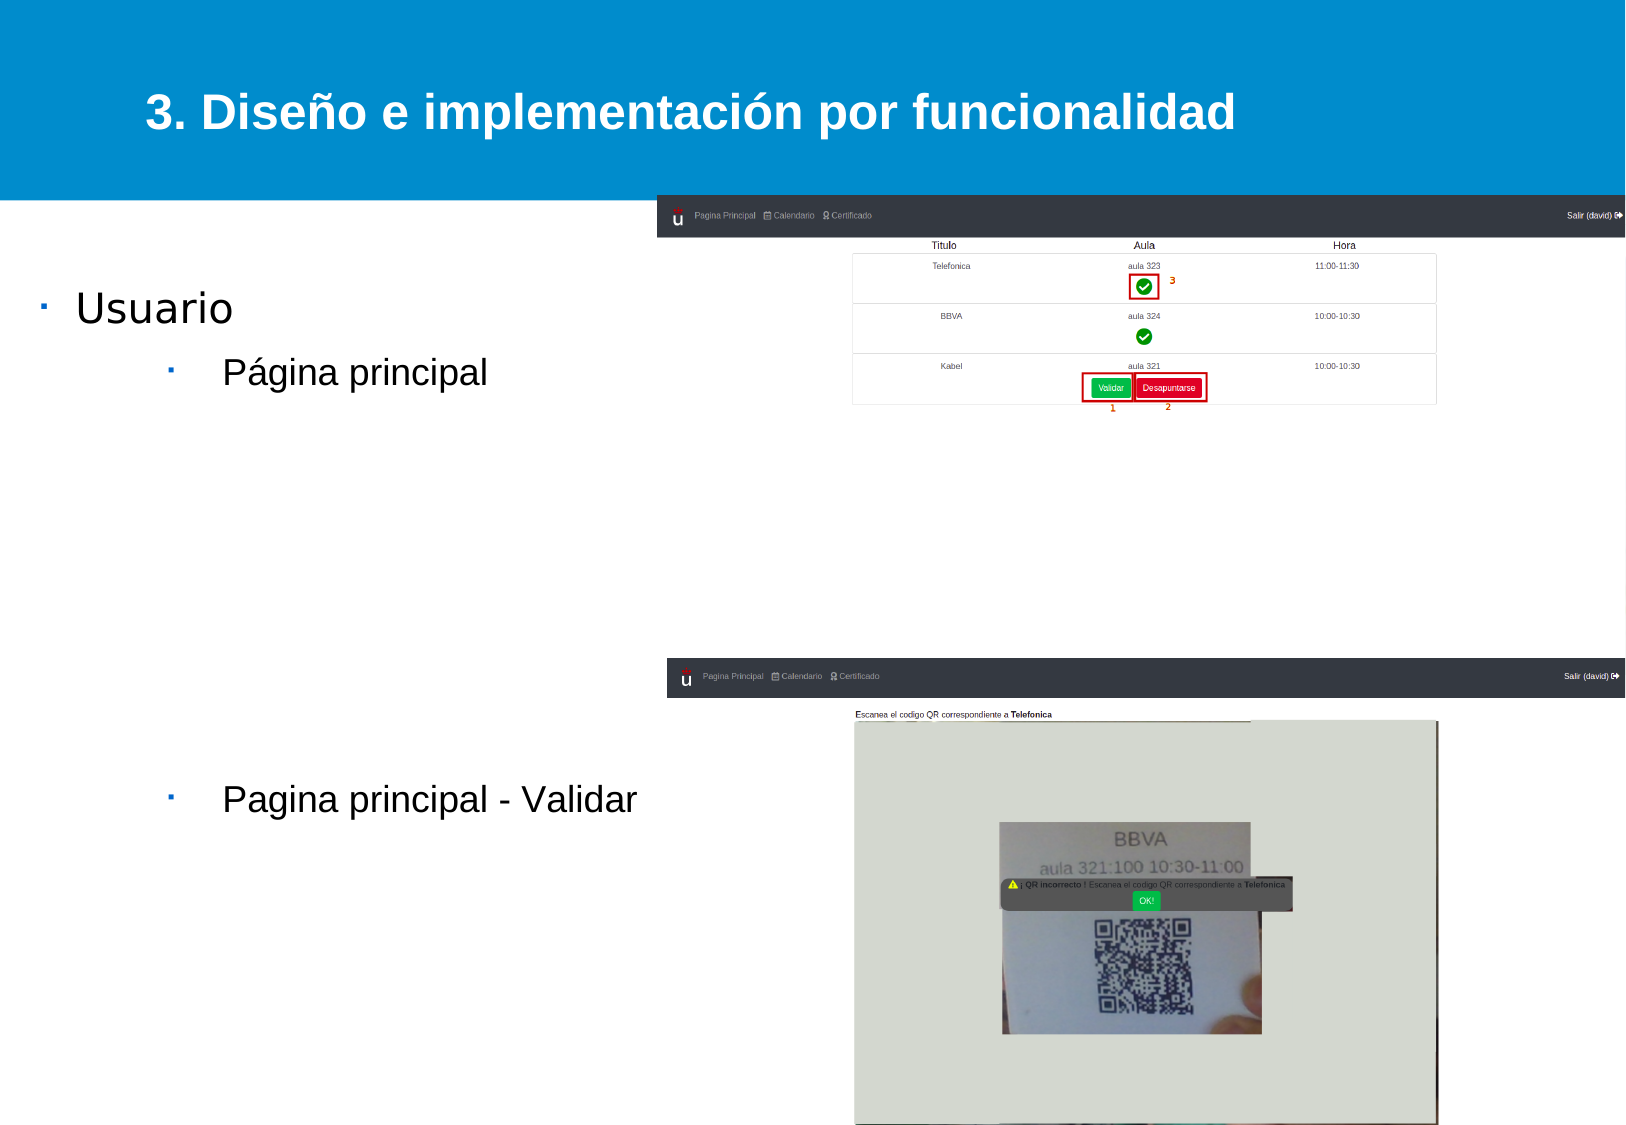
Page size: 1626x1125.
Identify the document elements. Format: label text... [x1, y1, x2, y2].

title 3. Diseño e implementación por funcionalidad [115, 37, 1238, 188]
picture [657, 196, 1626, 1125]
list Usuario Página principal Pagina principal - Validar [0, 285, 667, 938]
